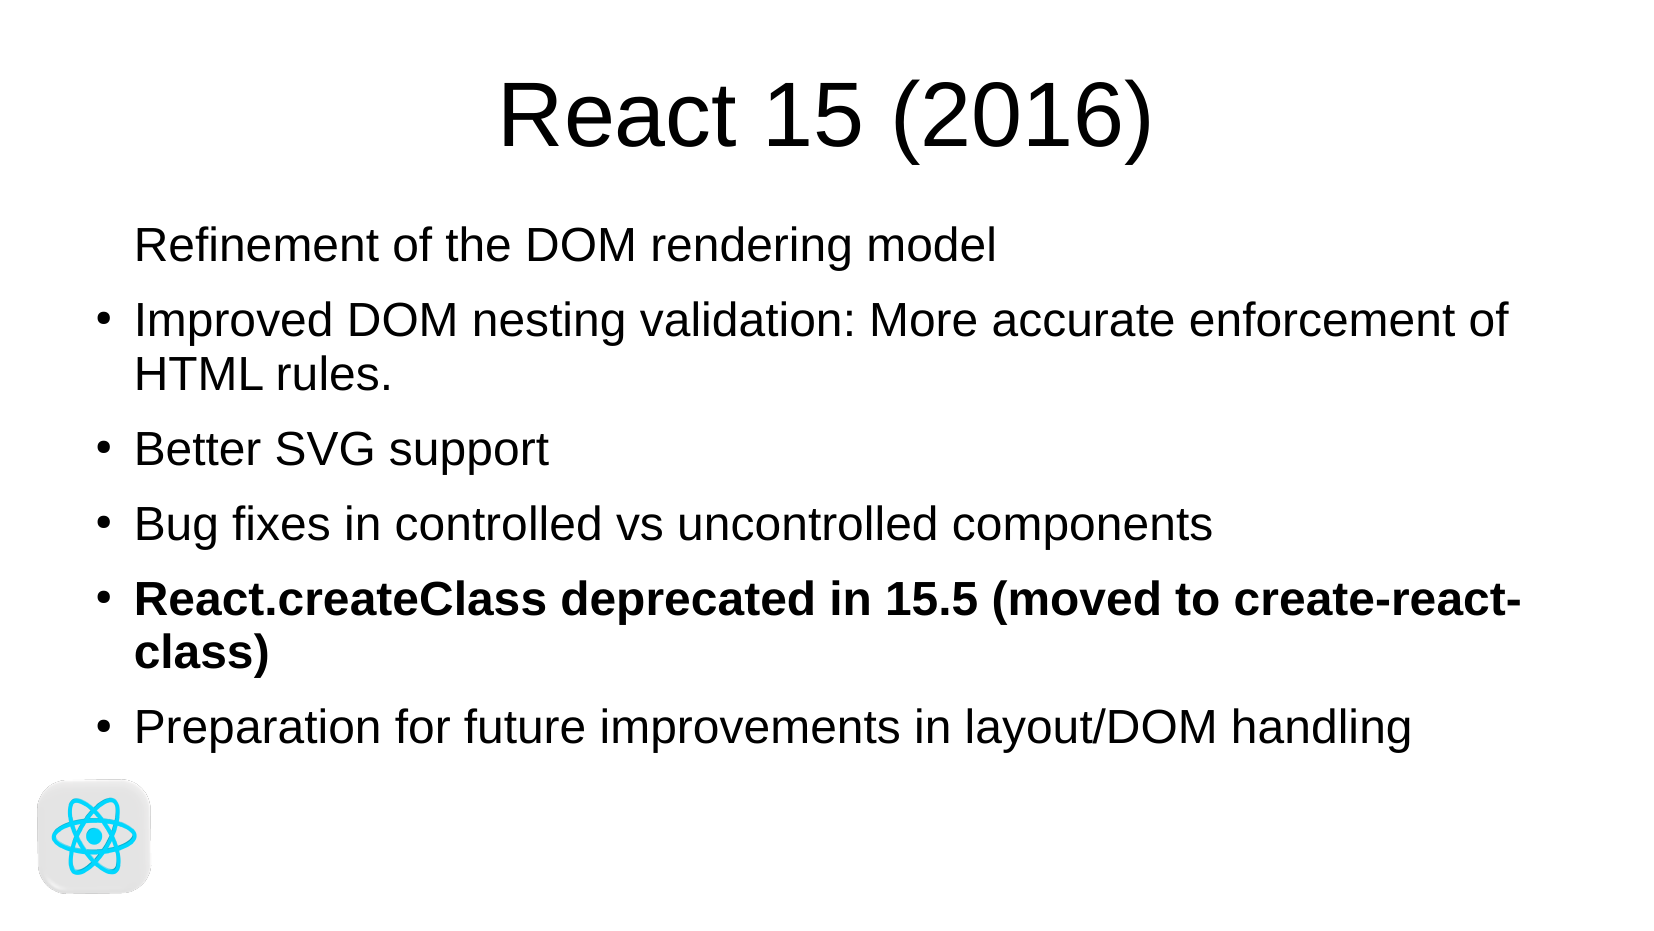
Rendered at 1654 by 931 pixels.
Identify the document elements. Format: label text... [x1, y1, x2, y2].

title React 15 (2016) [82, 37, 1571, 193]
list Refinement of the DOM rendering model Improved DOM nesting validation: More accurate enforcement of HTML rules. Better SVG support Bug fixes in controlled vs uncontrolled components React.createClass deprecated in 15.5 (moved to create-react-class) Preparation for future improvements in layout/DOM handling [82, 217, 1571, 758]
picture [0, 742, 188, 931]
